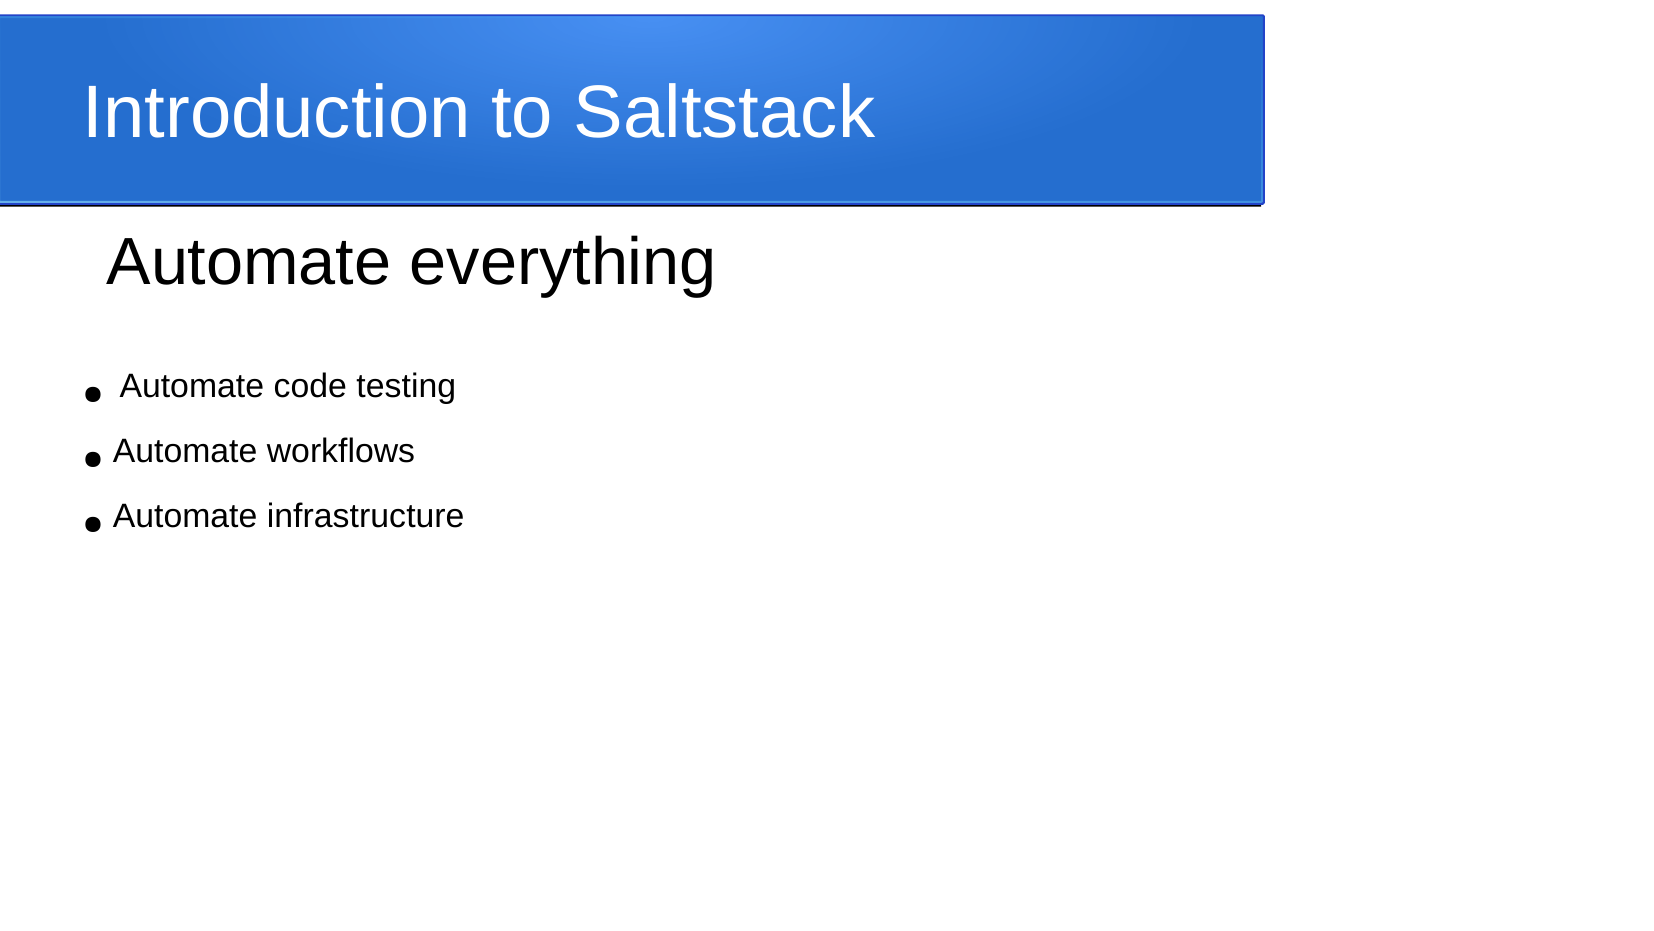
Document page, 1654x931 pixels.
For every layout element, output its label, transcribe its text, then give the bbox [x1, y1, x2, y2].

subtitle Automate everything Automate code testing Automate workflows Automate infrastructure [82, 224, 1571, 764]
title Introduction to Saltstack [82, 35, 1235, 189]
